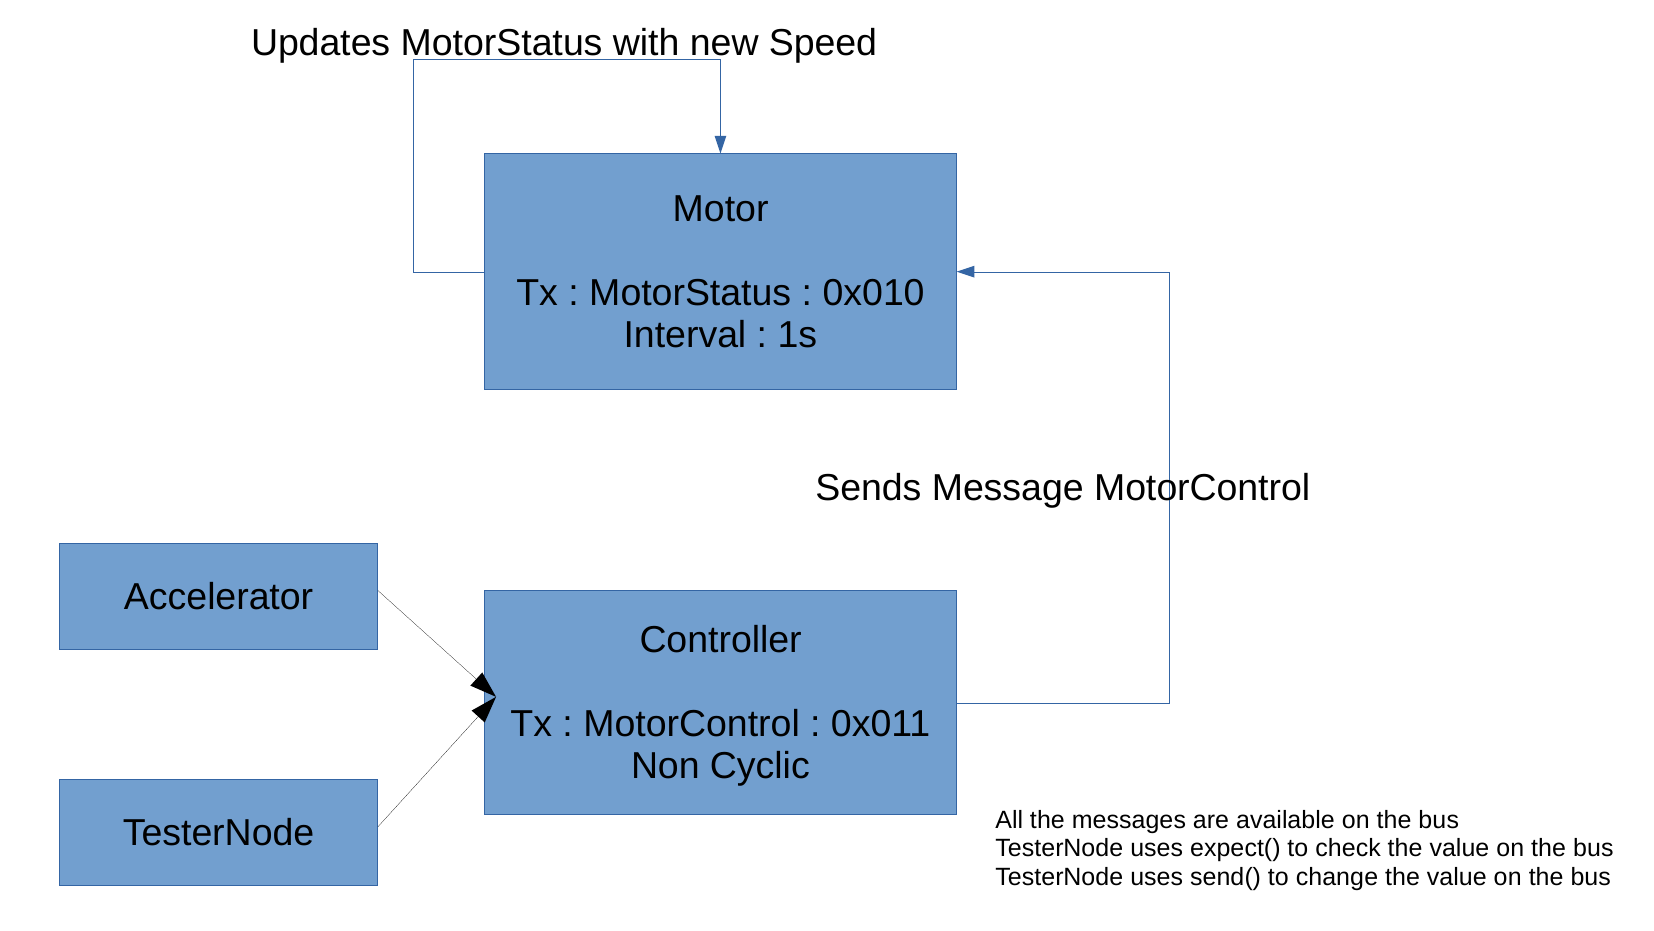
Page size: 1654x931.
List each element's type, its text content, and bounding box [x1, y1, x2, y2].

text_box Motor Tx : MotorStatus : 0x010 Interval : 1s [484, 153, 957, 390]
text_box Accelerator [59, 543, 378, 650]
text_box TesterNode [59, 779, 378, 886]
text_box All the messages are available on the bus TesterNode uses expect() to check the value on the bus TesterNode uses send() to change the value on the bus [980, 798, 1630, 898]
text_box Controller Tx : MotorControl : 0x011 Non Cyclic [484, 590, 957, 815]
text_box Updates MotorStatus with new Speed [236, 14, 893, 71]
